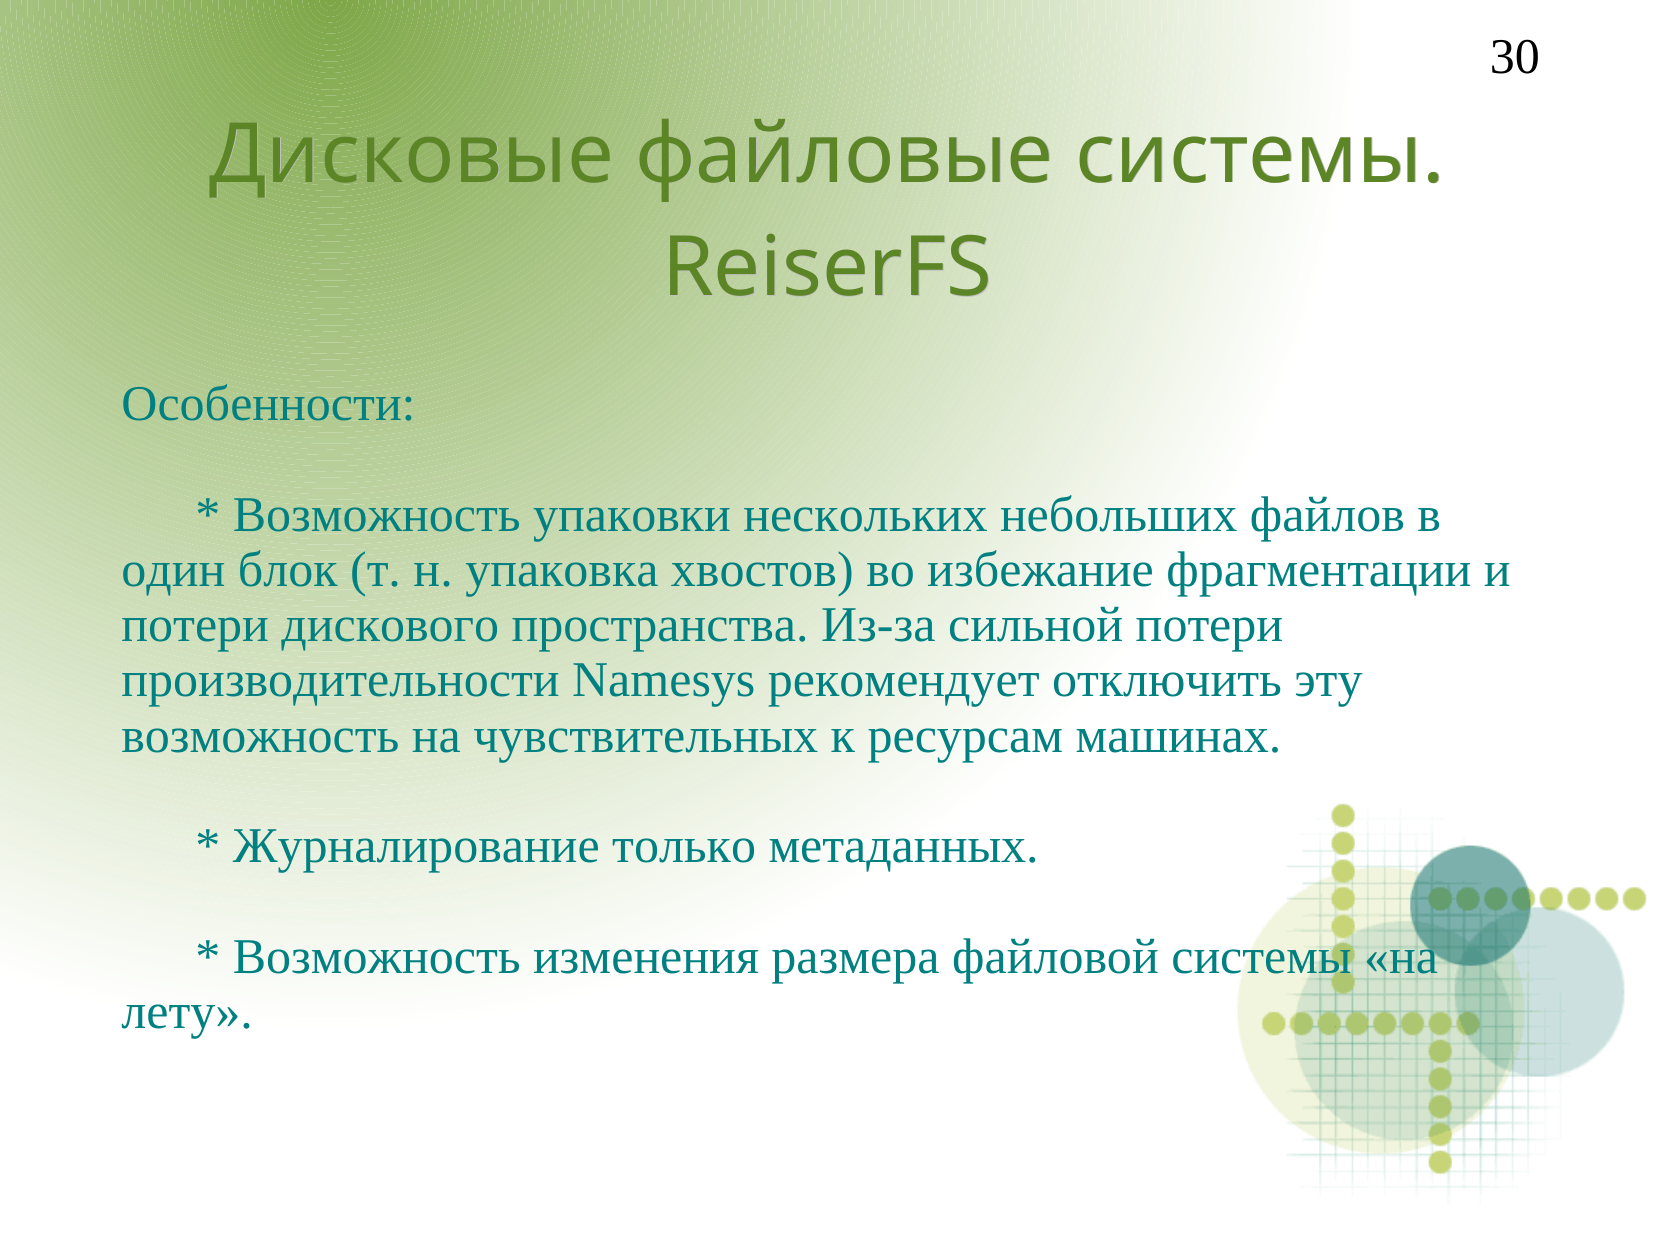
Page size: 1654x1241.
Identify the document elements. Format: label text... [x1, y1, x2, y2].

title Дисковые файловые системы. ReiserFS [121, 102, 1534, 311]
picture [1224, 792, 1654, 1211]
text_box <номер> [1500, 29, 1654, 89]
subtitle Особенности: * Возможность упаковки нескольких небольших файлов в один блок (т. н. упаковка хвостов) во избежание фрагментации и потери дискового пространства. Из-за сильной потери производительности Namesys рекомендует отключить эту возможность на чувствительных к ресурсам машинах. * Журналирование только метаданных. * Возможность изменения размера файловой системы «на лету». [121, 344, 1534, 1126]
